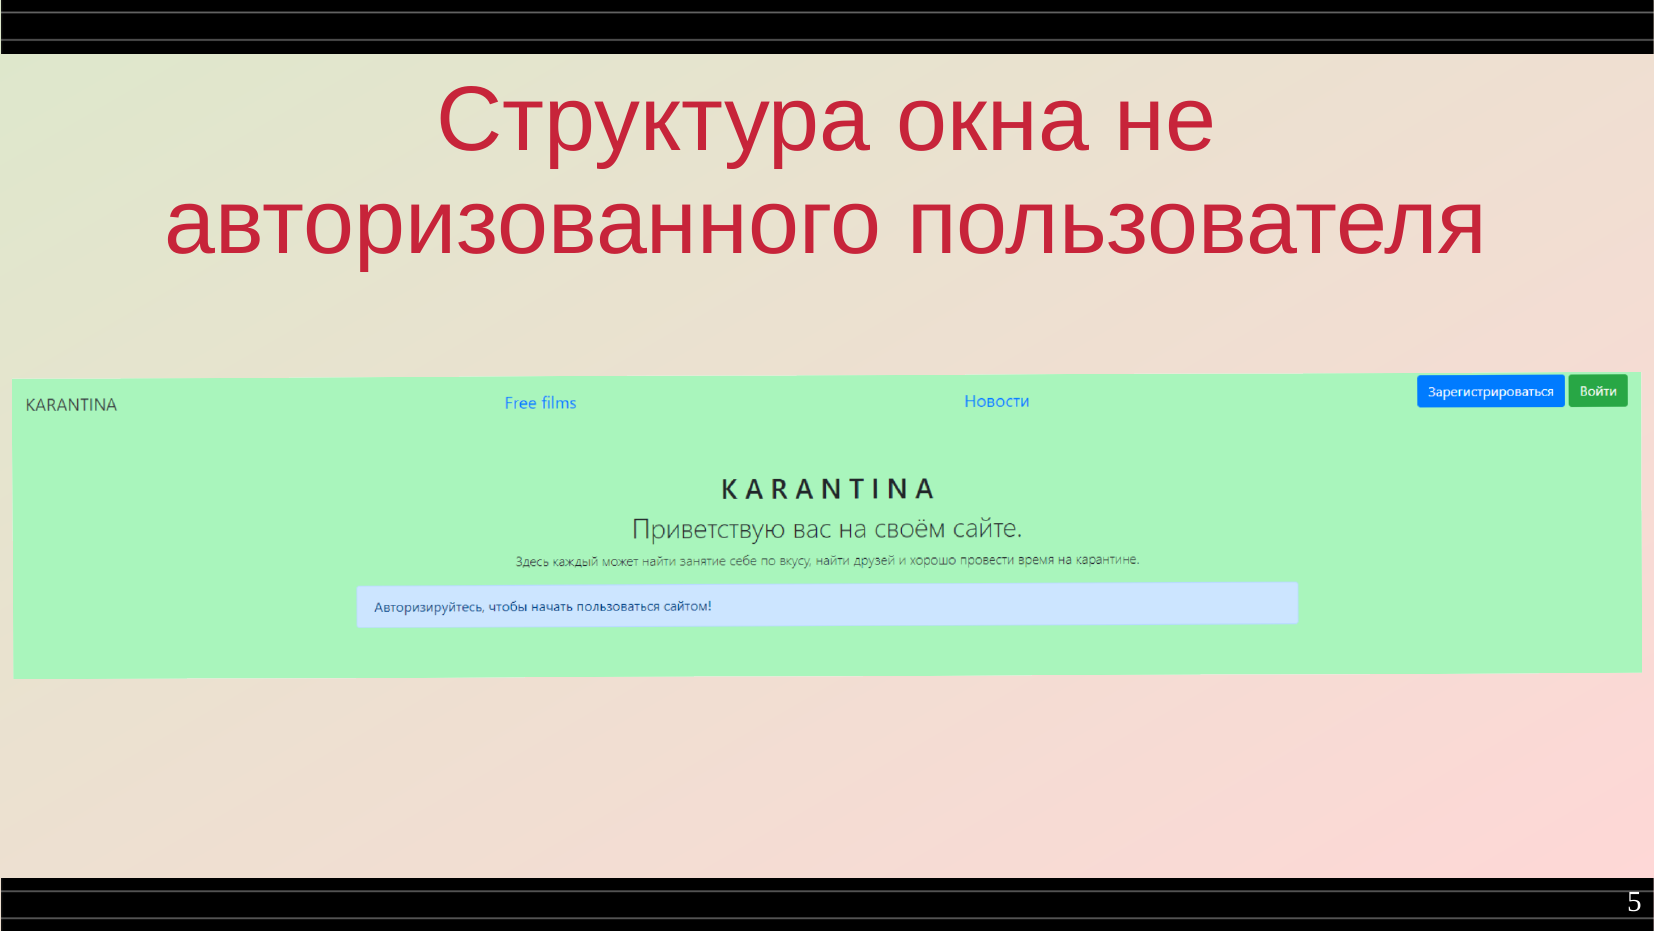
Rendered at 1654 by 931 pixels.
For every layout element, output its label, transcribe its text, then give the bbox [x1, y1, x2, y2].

title Структура окна не авторизованного пользователя [82, 67, 1571, 273]
picture [1, 0, 1654, 54]
picture [11, 371, 1642, 679]
picture [1, 878, 1654, 931]
